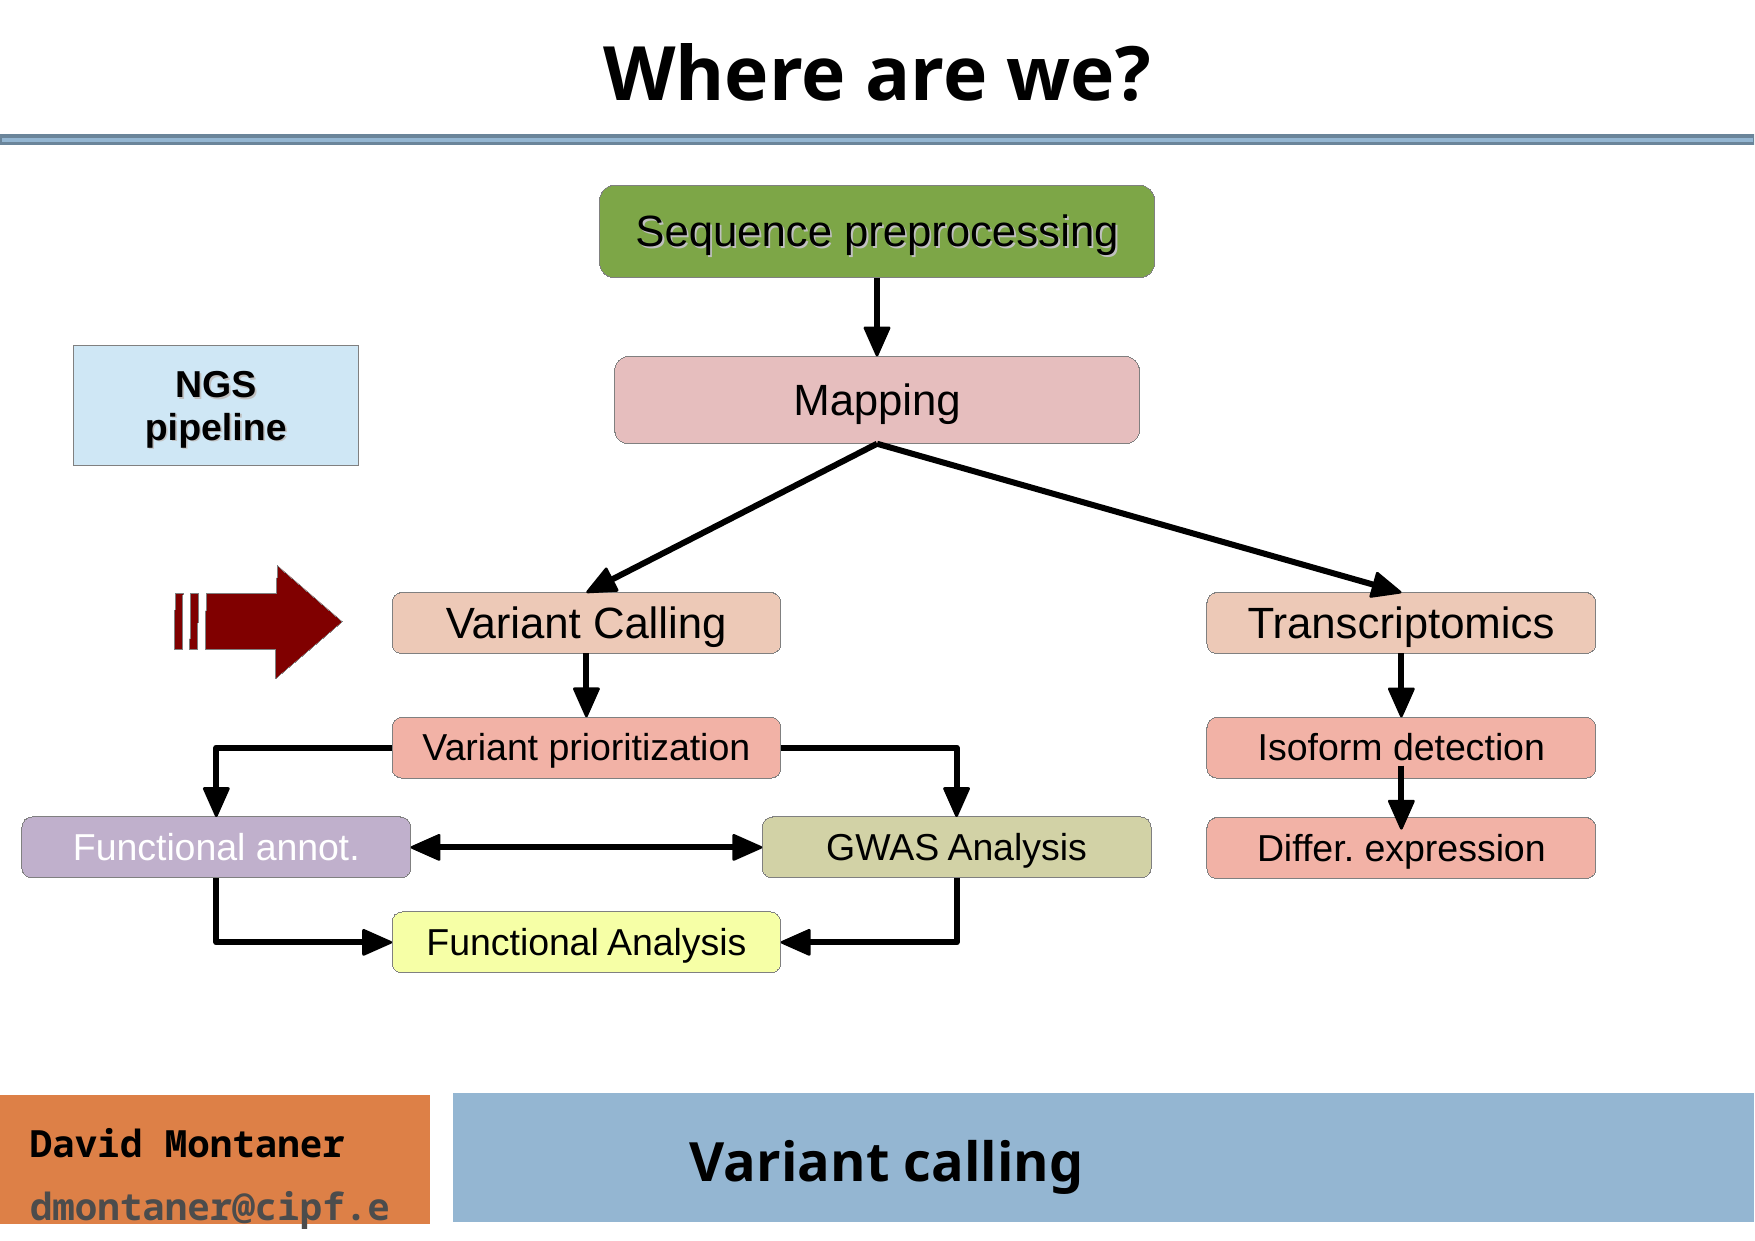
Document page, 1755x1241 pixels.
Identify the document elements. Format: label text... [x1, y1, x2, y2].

text_box Sequence preprocessing [599, 185, 1155, 278]
text_box Functional Analysis [392, 911, 781, 973]
title Where are we? [255, 0, 1499, 144]
text_box [174, 593, 184, 650]
text_box Transcriptomics [1206, 592, 1596, 654]
text_box GWAS Analysis [762, 816, 1152, 878]
text_box Variant Calling [392, 592, 781, 654]
text_box David Montaner dmontaner@cipf.es [15, 1110, 406, 1213]
text_box Functional annot. [21, 816, 411, 878]
text_box Variant prioritization [392, 717, 781, 779]
text_box [1499, 136, 1754, 144]
text_box [189, 593, 199, 650]
text_box Mapping [614, 356, 1140, 444]
text_box [0, 136, 255, 144]
text_box [205, 565, 343, 679]
text_box Variant calling [675, 1116, 1726, 1194]
text_box Differ. expression [1206, 817, 1596, 879]
text_box NGS pipeline [73, 345, 359, 466]
text_box Isoform detection [1206, 717, 1596, 779]
